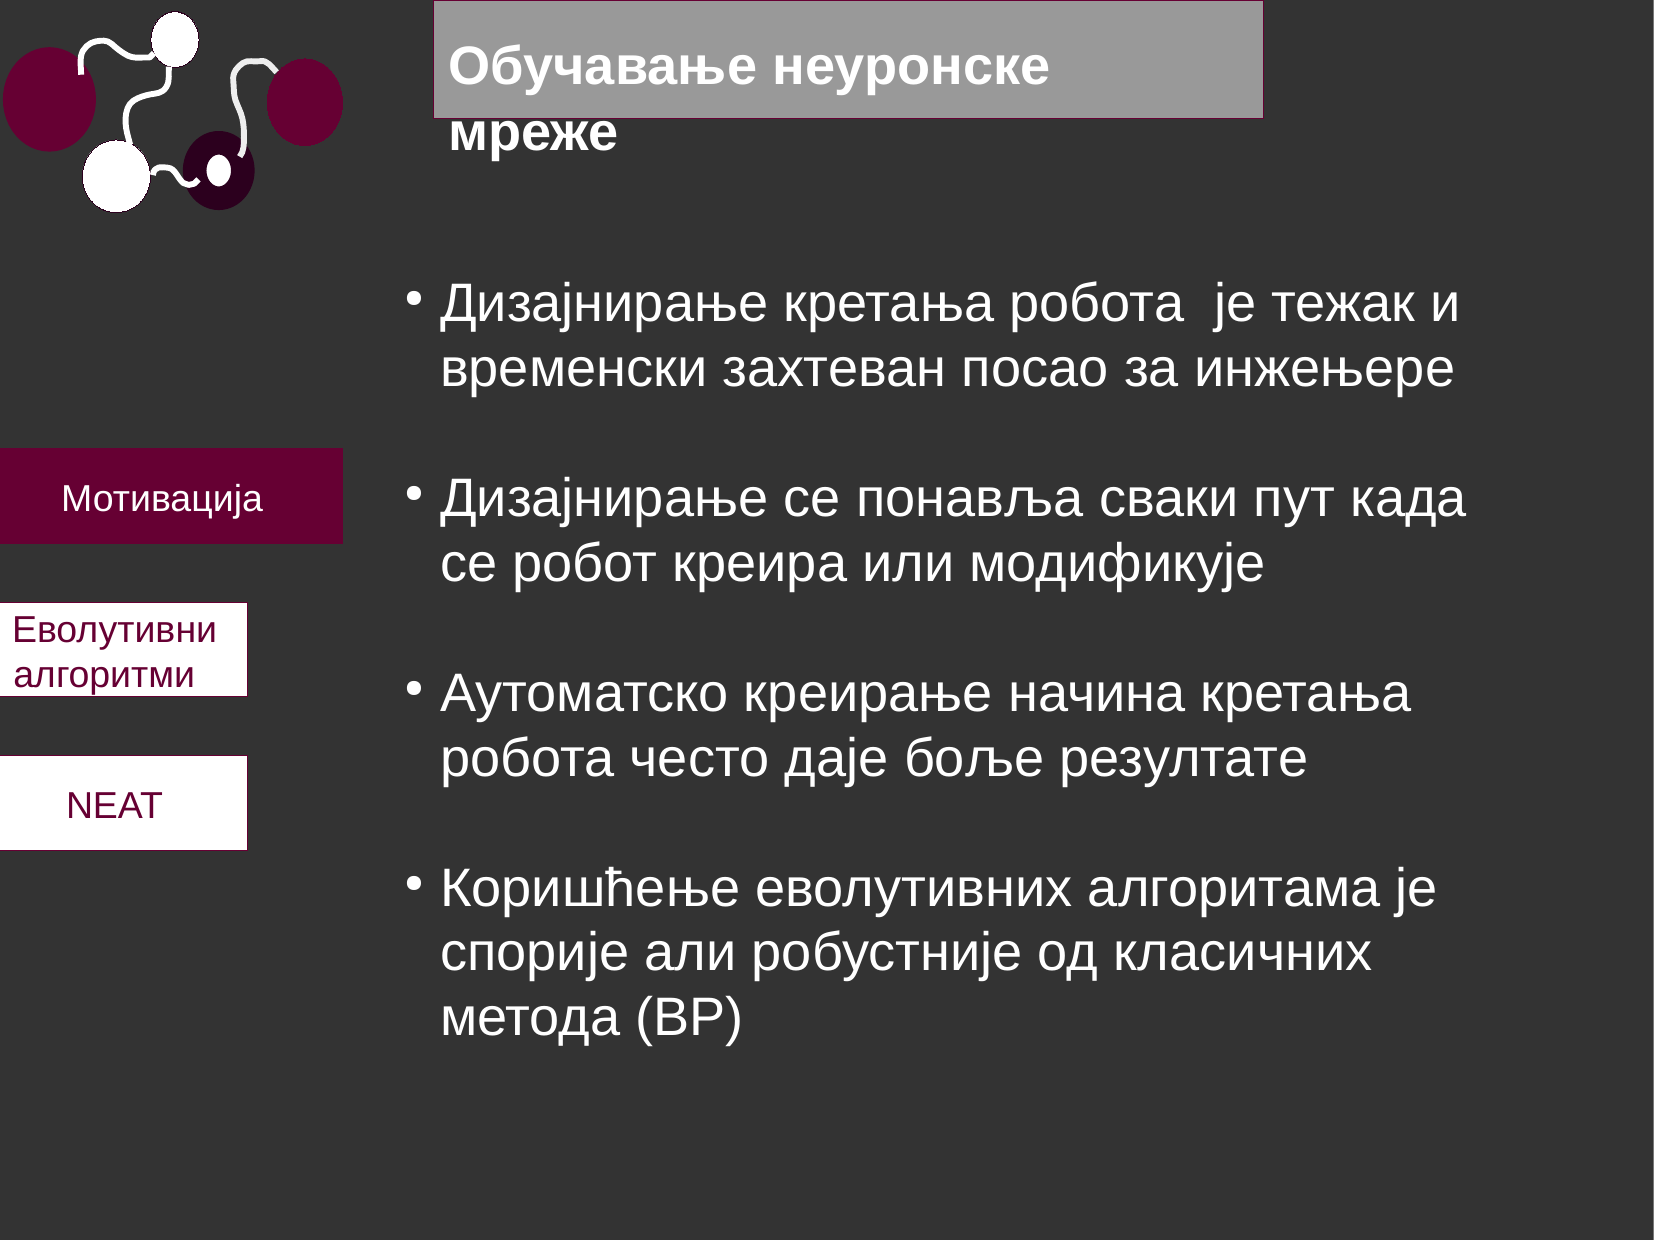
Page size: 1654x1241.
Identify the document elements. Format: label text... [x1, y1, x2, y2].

text_box Еволутивни алгоритми [0, 602, 248, 697]
text_box NEAT [0, 755, 248, 851]
text_box [11, 56, 88, 143]
text_box Дизајнирање кретања робота је тежак и временски захтеван посао за инжењере Дизајнирање се понавља сваки пут када се робот креира или модификује Аутоматско креирање начина кретања робота често даје боље резултате Коришћење еволутивних алгоритама је спорије али робустније од класичних метода (BP) [389, 259, 1536, 1040]
text_box [82, 139, 151, 213]
text_box [150, 11, 200, 68]
text_box [433, 0, 1264, 119]
text_box [267, 58, 343, 146]
text_box Мотивација [0, 448, 343, 544]
text_box [194, 142, 243, 199]
